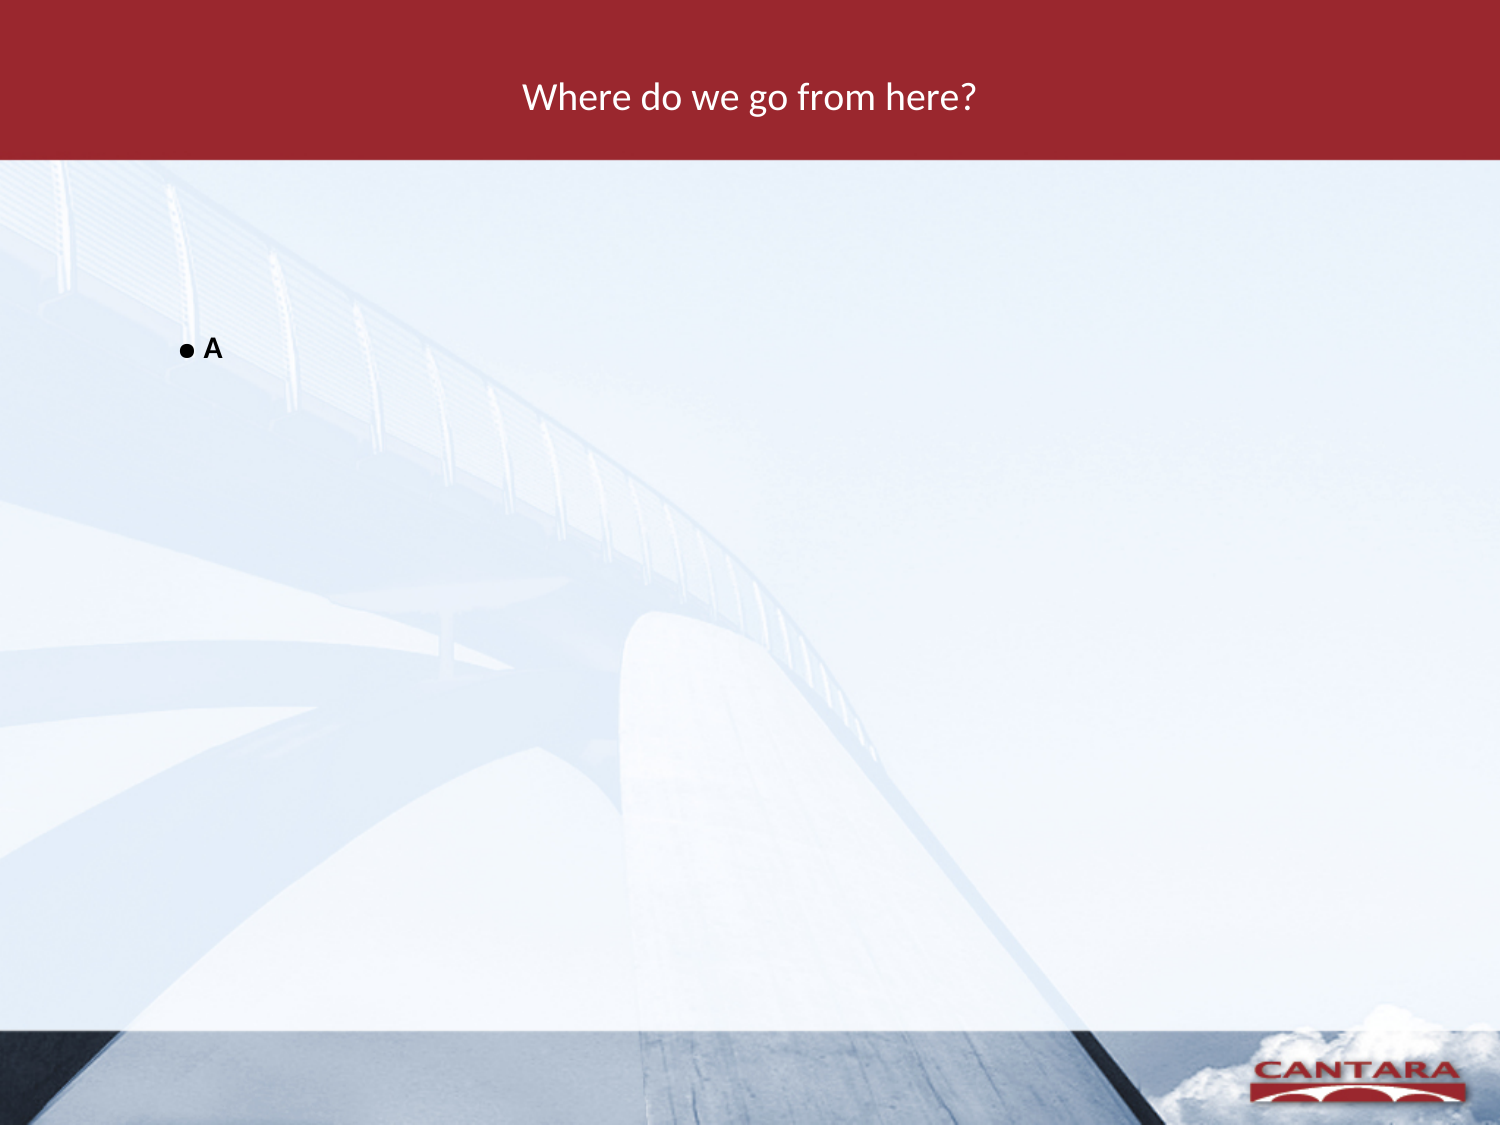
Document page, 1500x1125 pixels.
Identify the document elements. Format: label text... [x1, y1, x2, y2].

picture [0, 0, 1500, 1125]
text_box Where do we go from here? [75, 45, 1426, 163]
text_box A [162, 312, 1363, 458]
